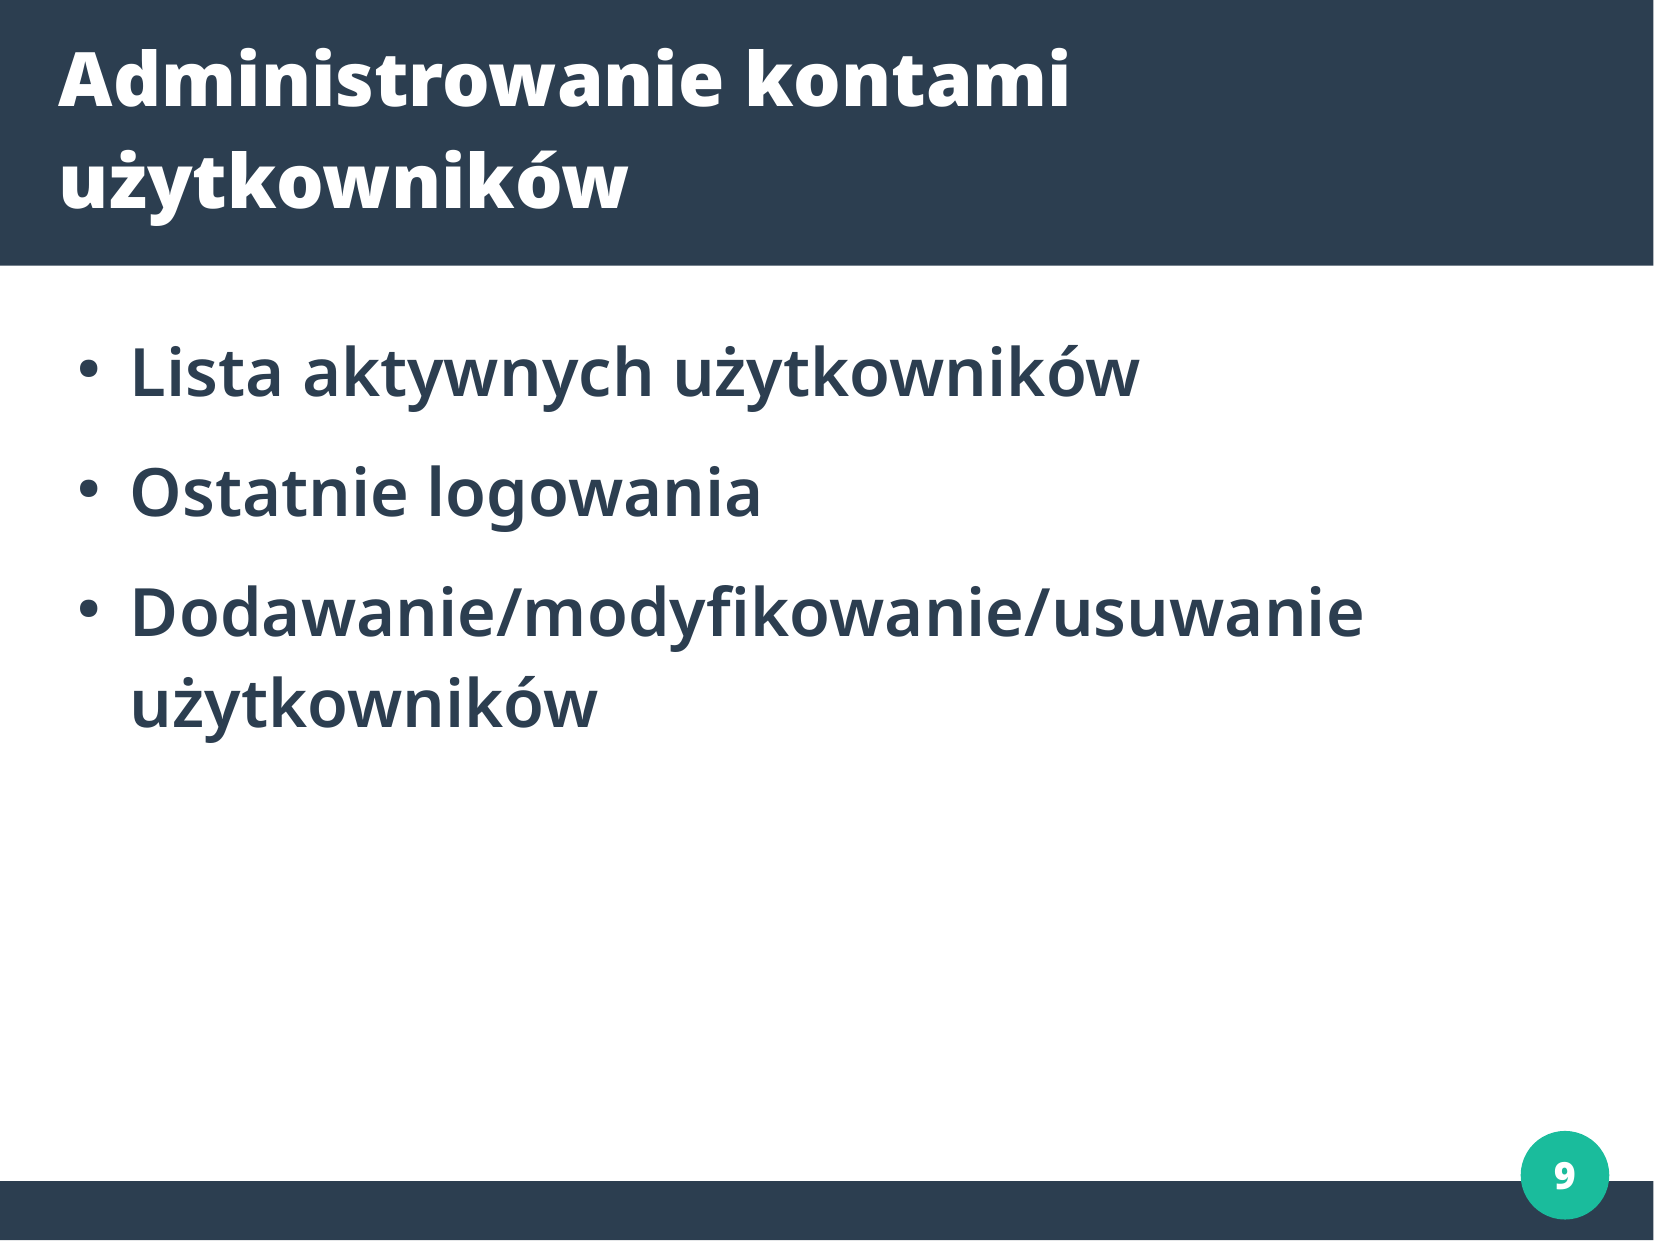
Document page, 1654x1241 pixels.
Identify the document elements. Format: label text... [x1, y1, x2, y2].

list Lista aktywnych użytkowników Ostatnie logowania Dodawanie/modyfikowanie/usuwanie użytkowników [59, 324, 1595, 1152]
title Administrowanie kontami użytkowników [59, 49, 1595, 207]
